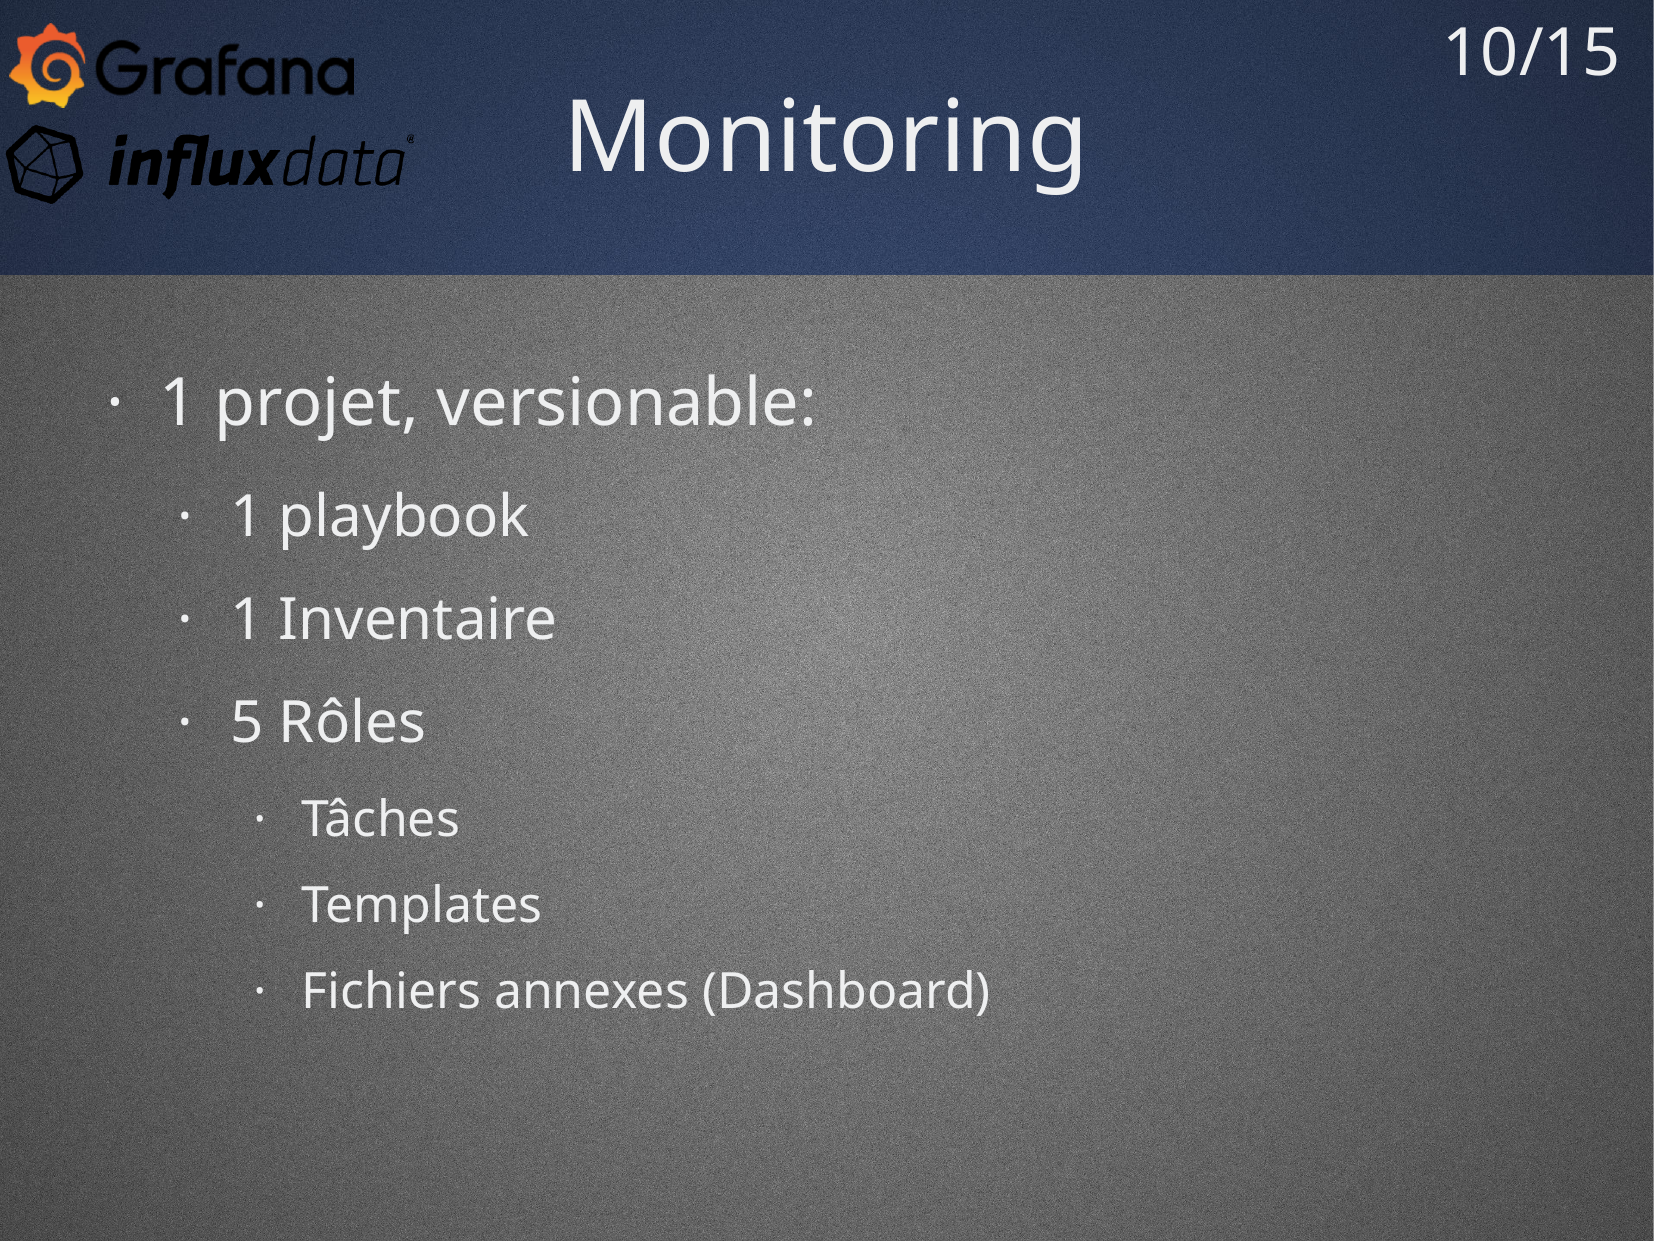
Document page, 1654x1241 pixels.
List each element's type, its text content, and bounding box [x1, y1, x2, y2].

list 10/15 [1371, 4, 1652, 83]
list 1 projet, versionable: 1 playbook 1 Inventaire 5 Rôles Tâches Templates Fichiers annexes (Dashboard) [88, 354, 1565, 1203]
title Monitoring [88, 29, 1565, 237]
picture [0, 0, 1654, 1241]
